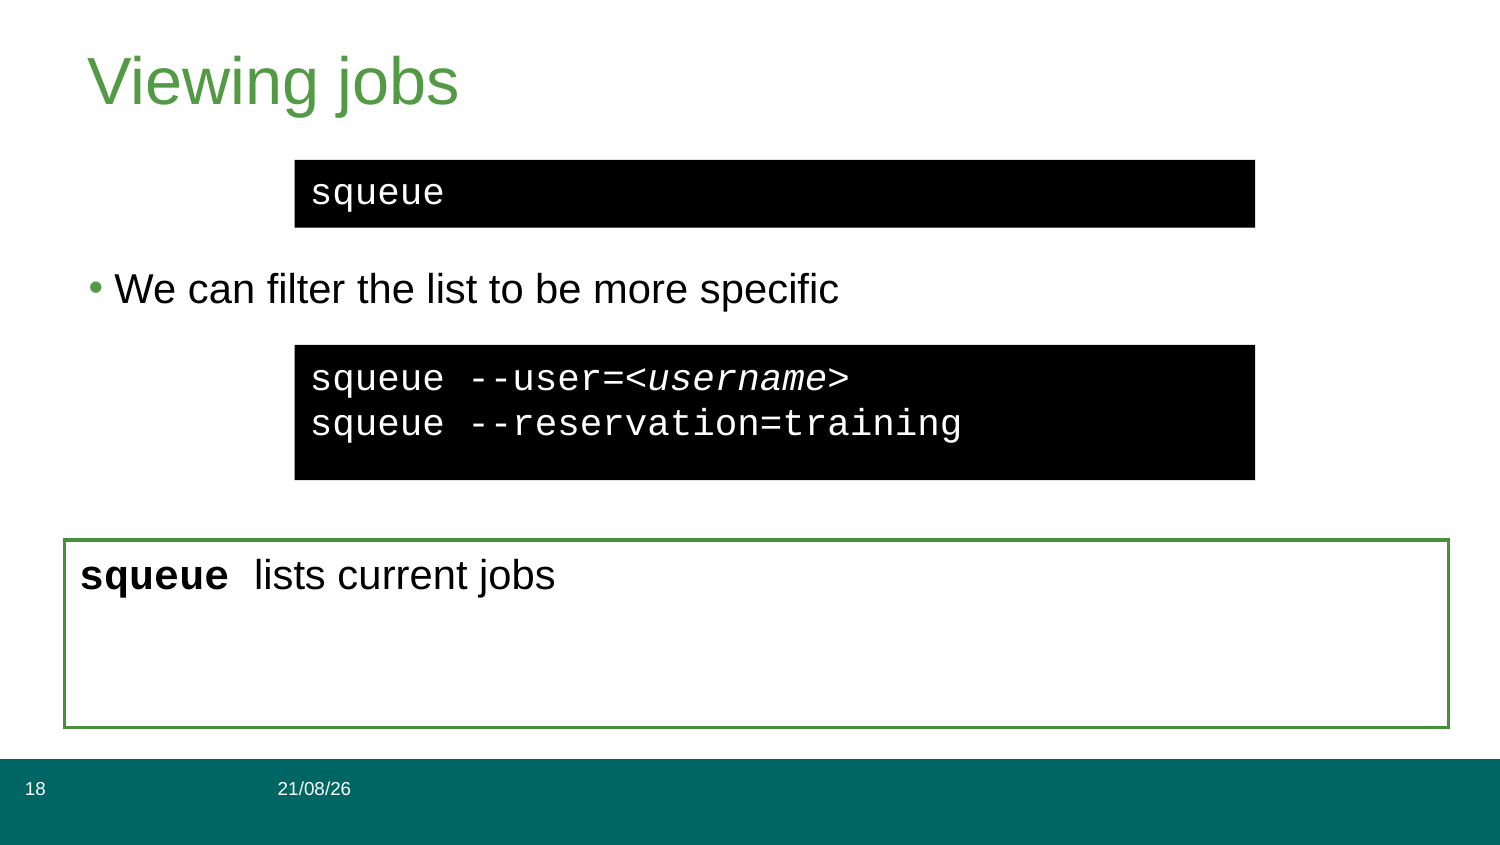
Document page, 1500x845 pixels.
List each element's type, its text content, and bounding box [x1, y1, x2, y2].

text_box squeue --user=<username> squeue --reservation=training [294, 344, 1256, 481]
text_box <number> [24, 776, 76, 799]
title Viewing jobs [87, 37, 1426, 132]
text_box squeue lists current jobs [64, 540, 1449, 728]
list We can filter the list to be more specific [88, 262, 1462, 313]
text_box 19/03/19 [277, 776, 553, 799]
text_box squeue [294, 159, 1256, 228]
